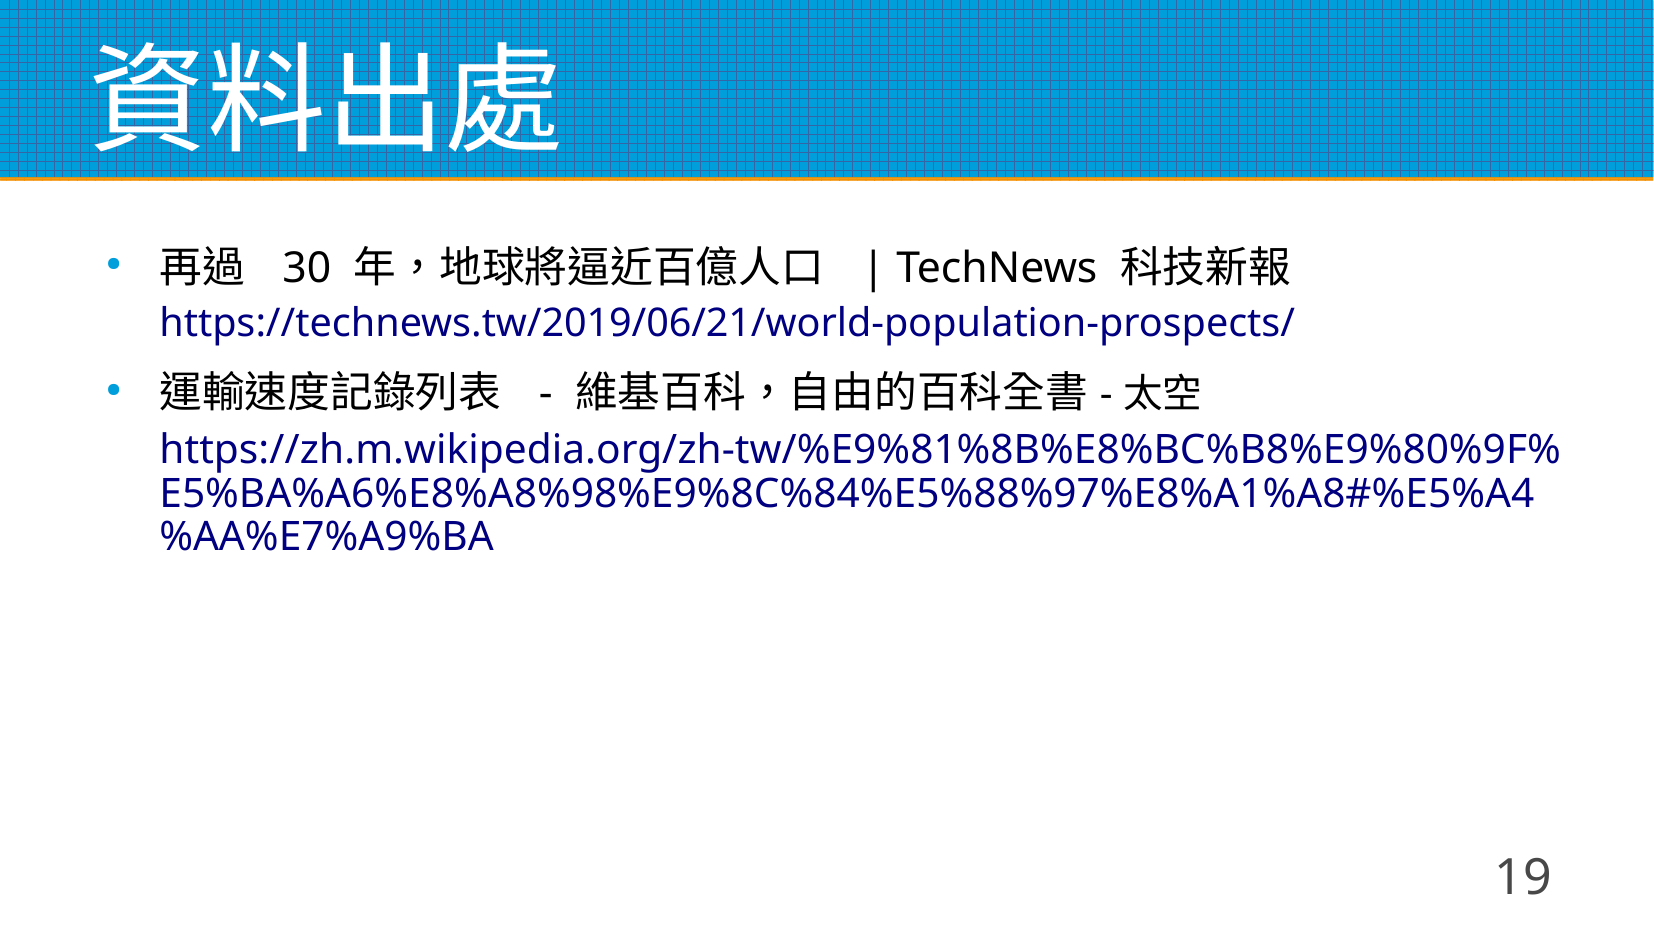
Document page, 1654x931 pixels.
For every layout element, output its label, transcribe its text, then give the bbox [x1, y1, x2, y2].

title 資料出處 [88, 14, 1565, 178]
list 再過 30 年，地球將逼近百億人口 | TechNews 科技新報https://technews.tw/2019/06/21/world-population-prospects/ 運輸速度記錄列表 - 維基百科，自由的百科全書-太空https://zh.m.wikipedia.org/zh-tw/%E9%81%8B%E8%BC%B8%E9%80%9F%E5%BA%A6%E8%A8%98%E9%8C%84%E5%88%97%E8%A1%A8#%E5%A4%AA%E7%A9%BA [88, 236, 1565, 813]
